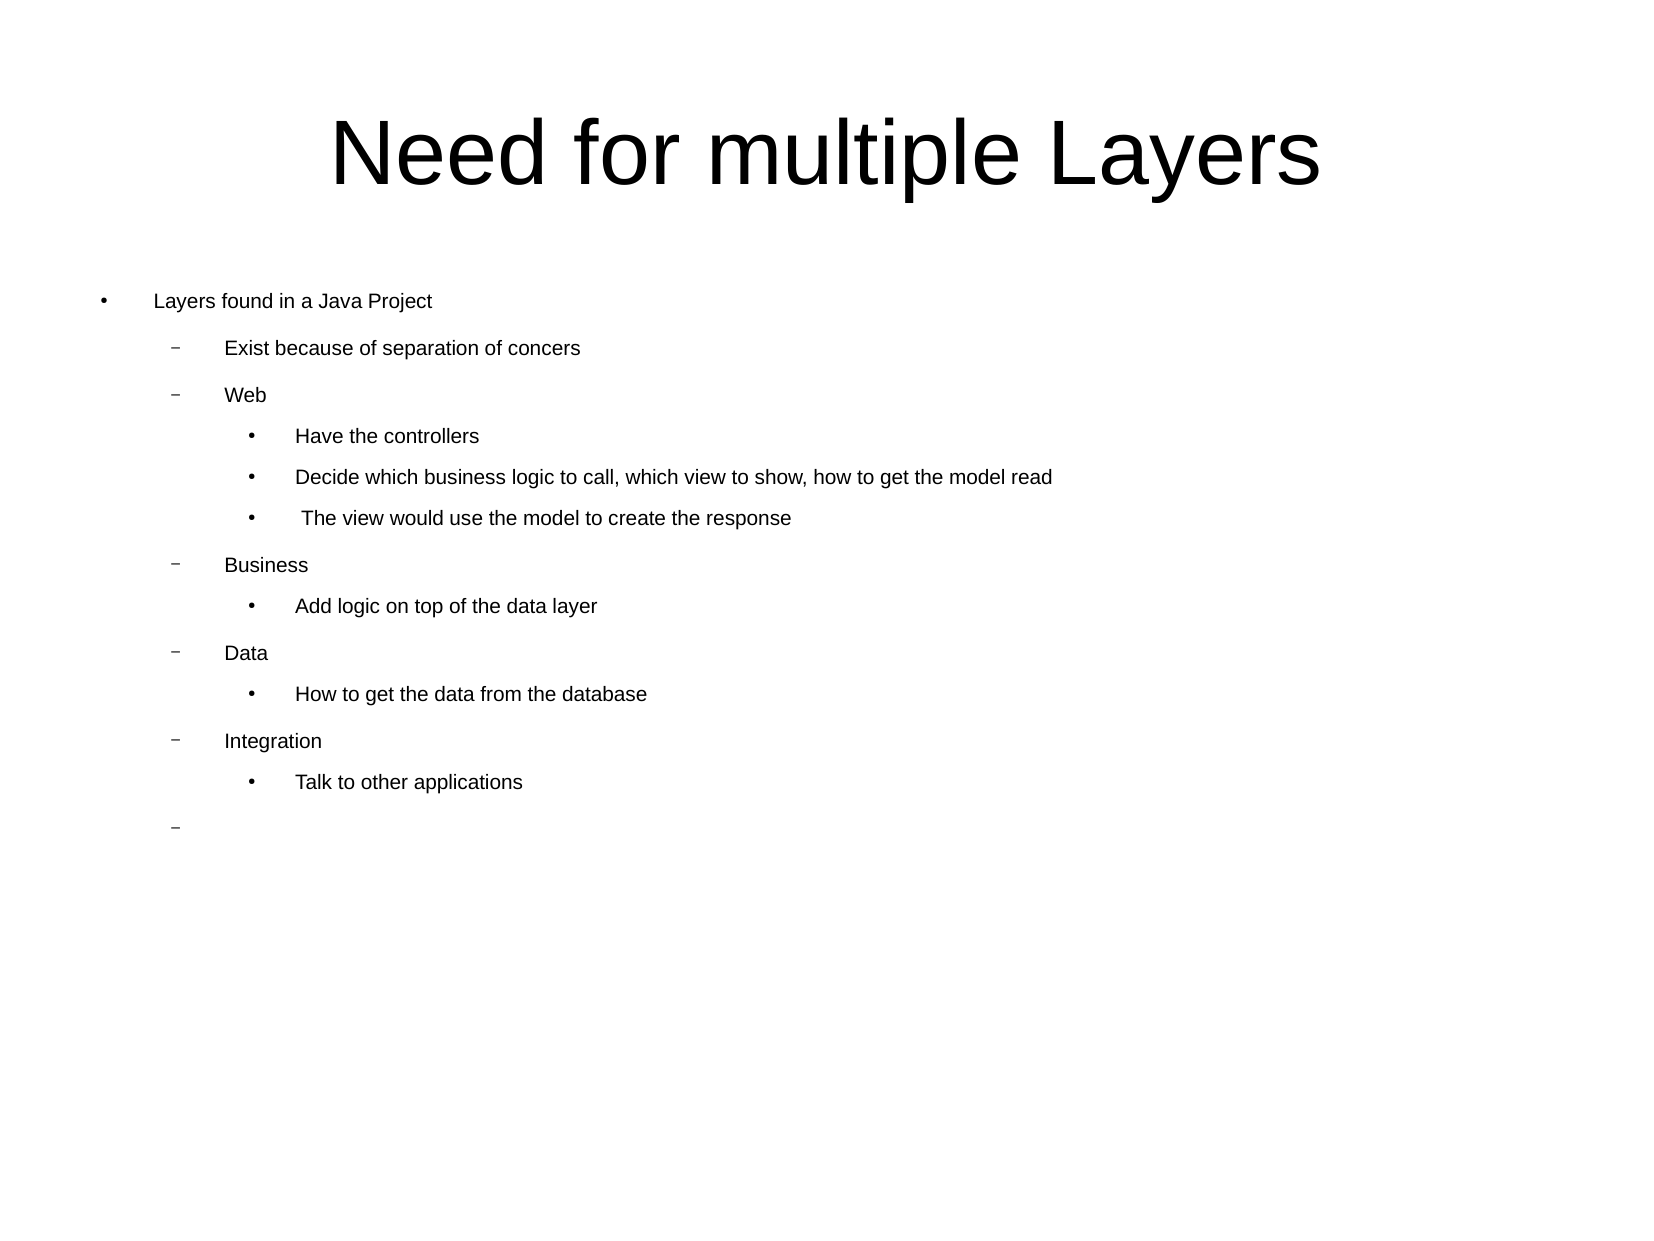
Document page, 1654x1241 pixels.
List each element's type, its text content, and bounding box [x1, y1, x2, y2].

list Layers found in a Java Project Exist because of separation of concers Web Have the controllers Decide which business logic to call, which view to show, how to get the model read The view would use the model to create the response Business Add logic on top of the data layer Data How to get the data from the database Integration Talk to other applications [82, 290, 1571, 1216]
title Need for multiple Layers [82, 49, 1571, 257]
